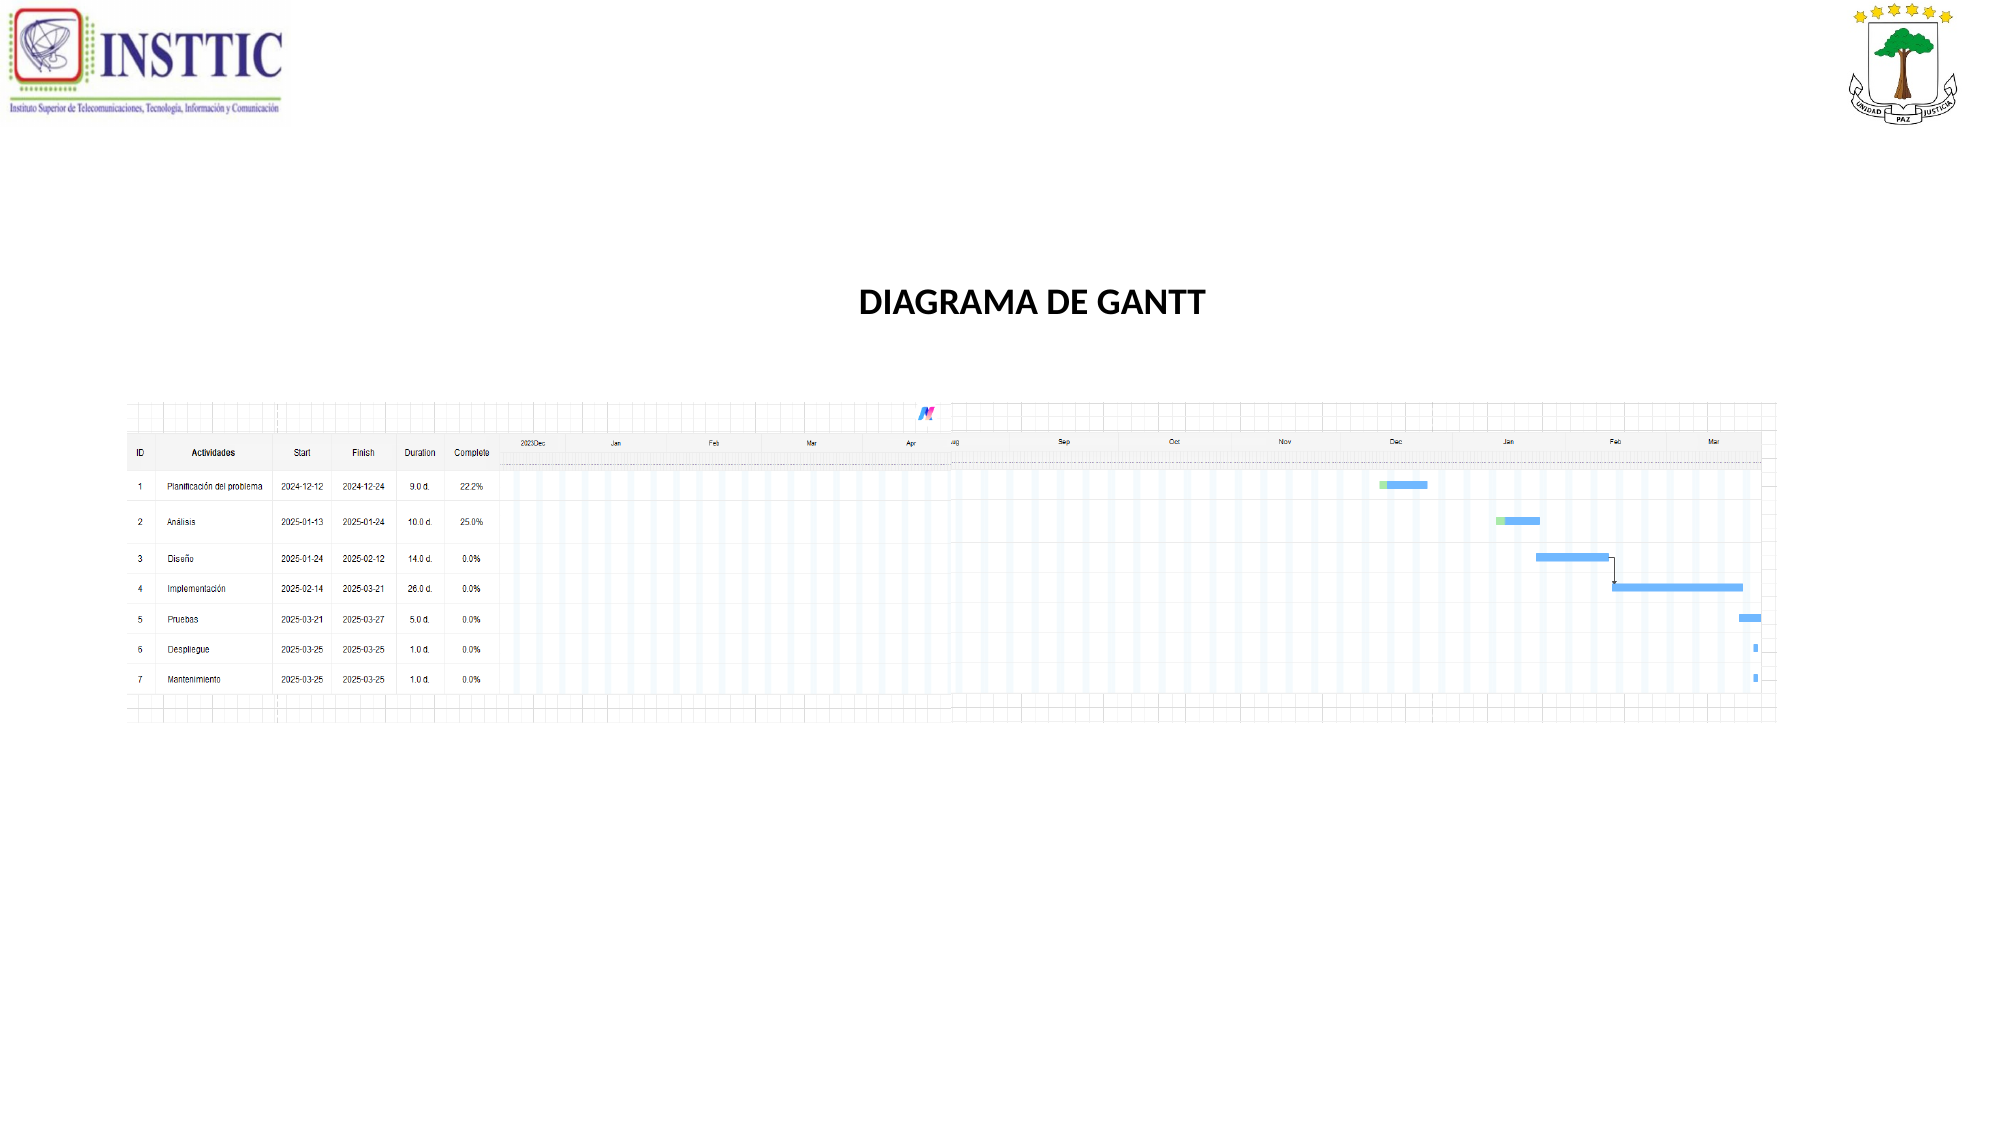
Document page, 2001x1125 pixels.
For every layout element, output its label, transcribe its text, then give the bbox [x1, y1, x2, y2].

picture [1803, 0, 2000, 129]
picture [0, 0, 291, 127]
picture [127, 402, 1777, 723]
text_box DIAGRAMA DE GANTT [843, 267, 1431, 329]
